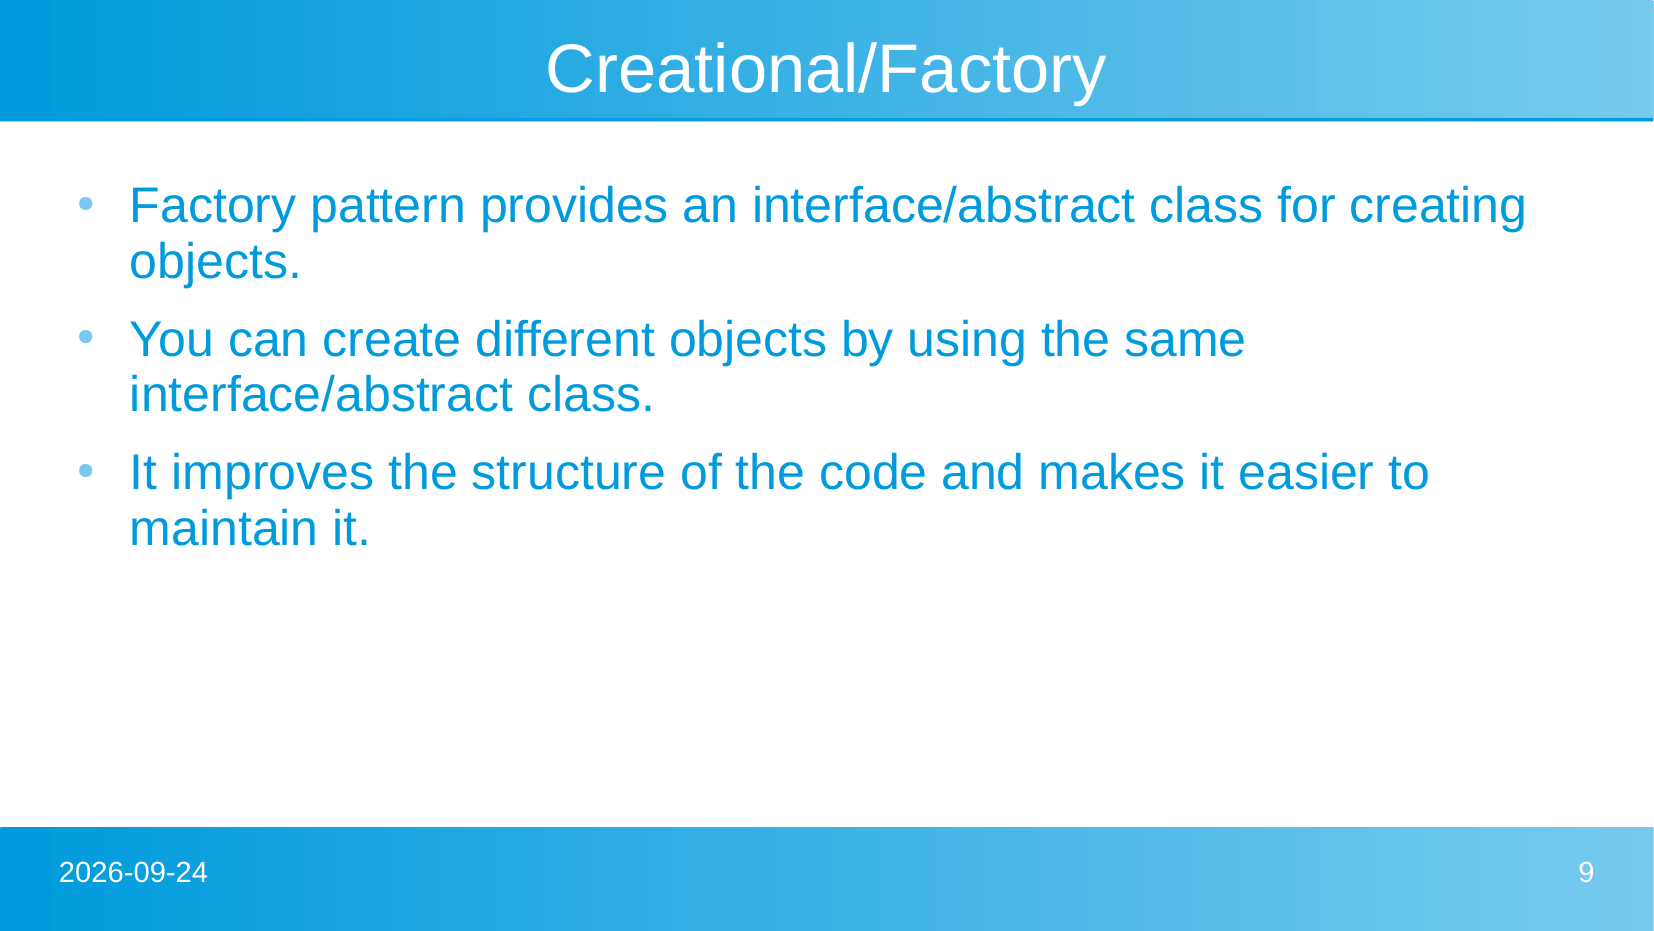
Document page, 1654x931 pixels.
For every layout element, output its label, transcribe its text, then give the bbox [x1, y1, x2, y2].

title Creational/Factory [59, 29, 1595, 108]
list Factory pattern provides an interface/abstract class for creating objects. You can create different objects by using the same interface/abstract class. It improves the structure of the code and makes it easier to maintain it. [59, 177, 1595, 768]
